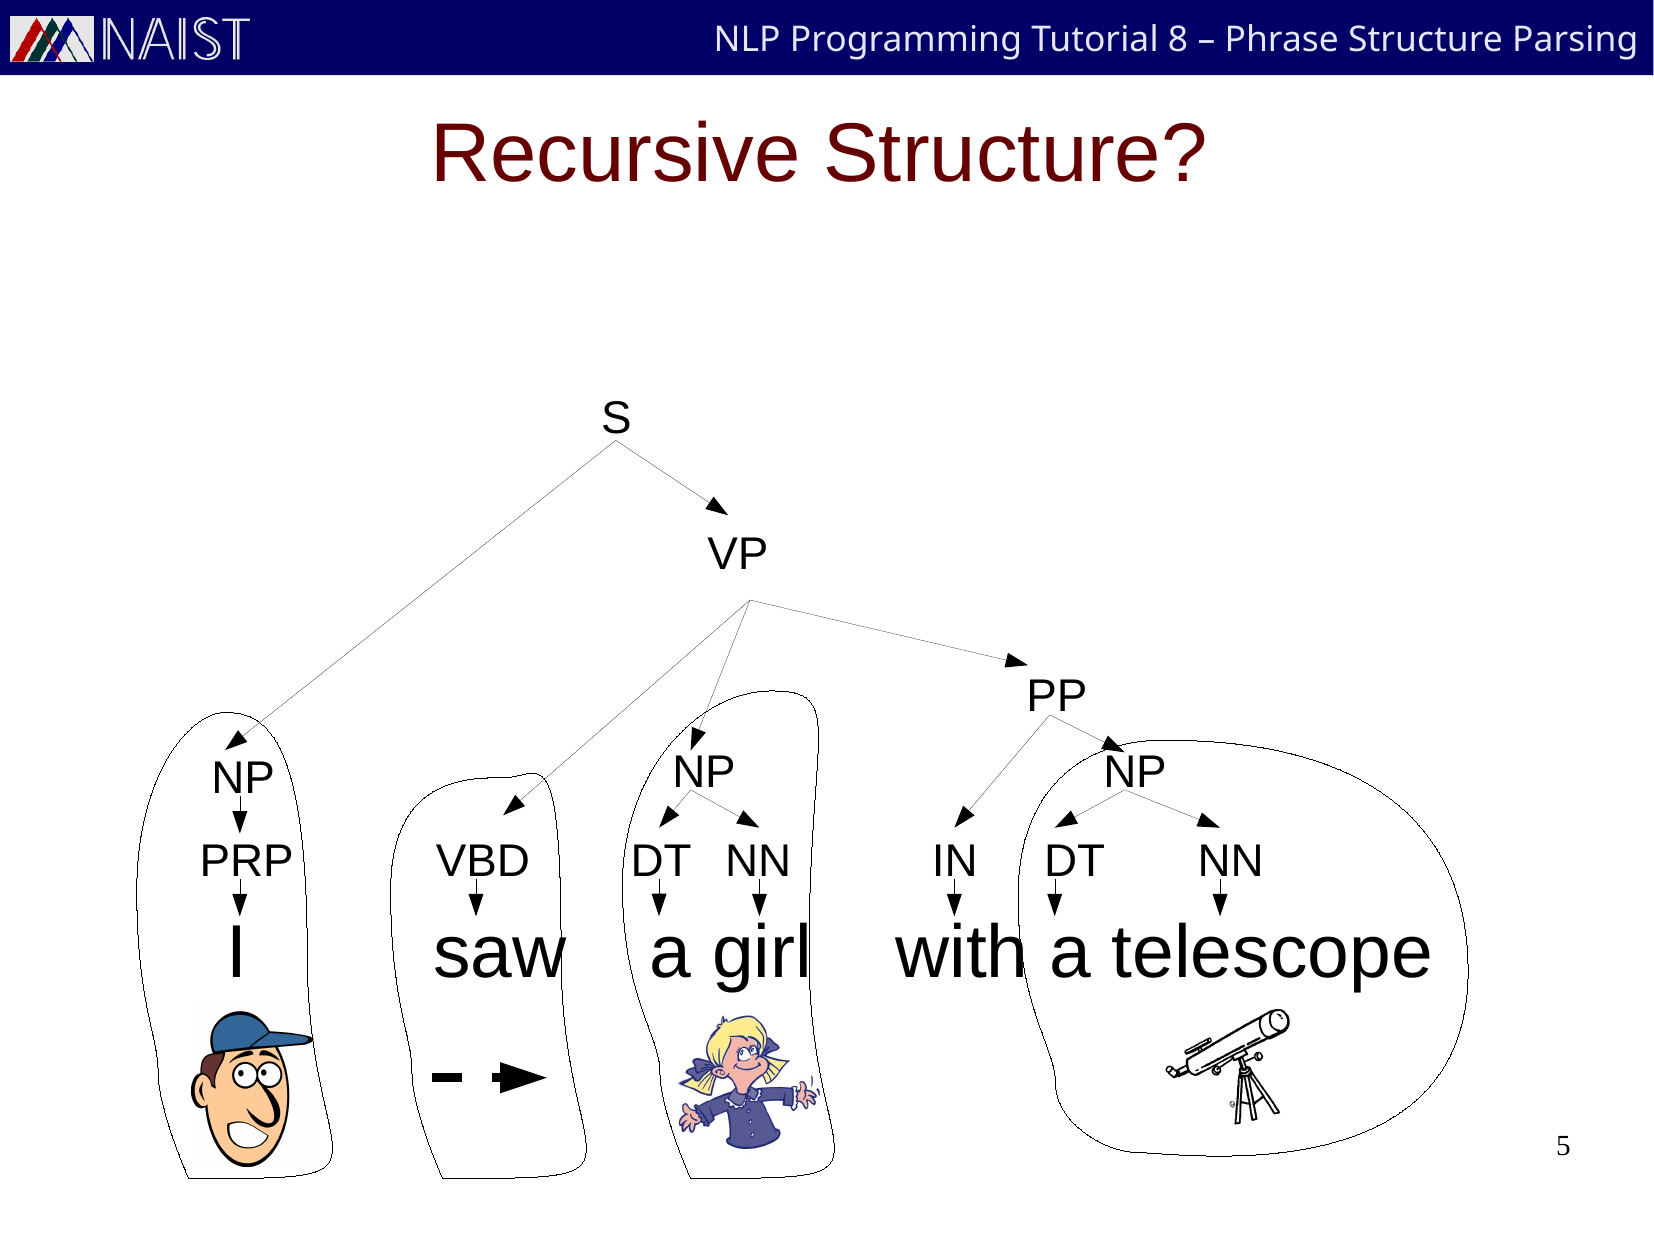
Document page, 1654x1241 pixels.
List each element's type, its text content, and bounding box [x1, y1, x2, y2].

text_box NP [196, 744, 290, 811]
text_box NP [657, 738, 751, 805]
text_box NP [1088, 738, 1182, 805]
text_box DT [615, 827, 707, 894]
text_box VBD [421, 827, 545, 894]
title Recursive Structure? [75, 57, 1564, 249]
picture [1162, 1002, 1293, 1126]
picture [666, 1009, 823, 1153]
picture [10, 16, 94, 62]
text_box VP [692, 520, 784, 587]
text_box NN [1182, 827, 1279, 894]
text_box IN [917, 827, 993, 894]
text_box DT [1029, 827, 1121, 894]
text_box I saw a girl with a telescope [211, 902, 1449, 1002]
text_box PP [1011, 662, 1103, 729]
text_box S [586, 384, 647, 451]
text_box NN [710, 827, 807, 894]
picture [191, 1002, 321, 1168]
text_box S [604, 442, 630, 451]
text_box PRP [184, 827, 309, 894]
picture [102, 17, 251, 57]
